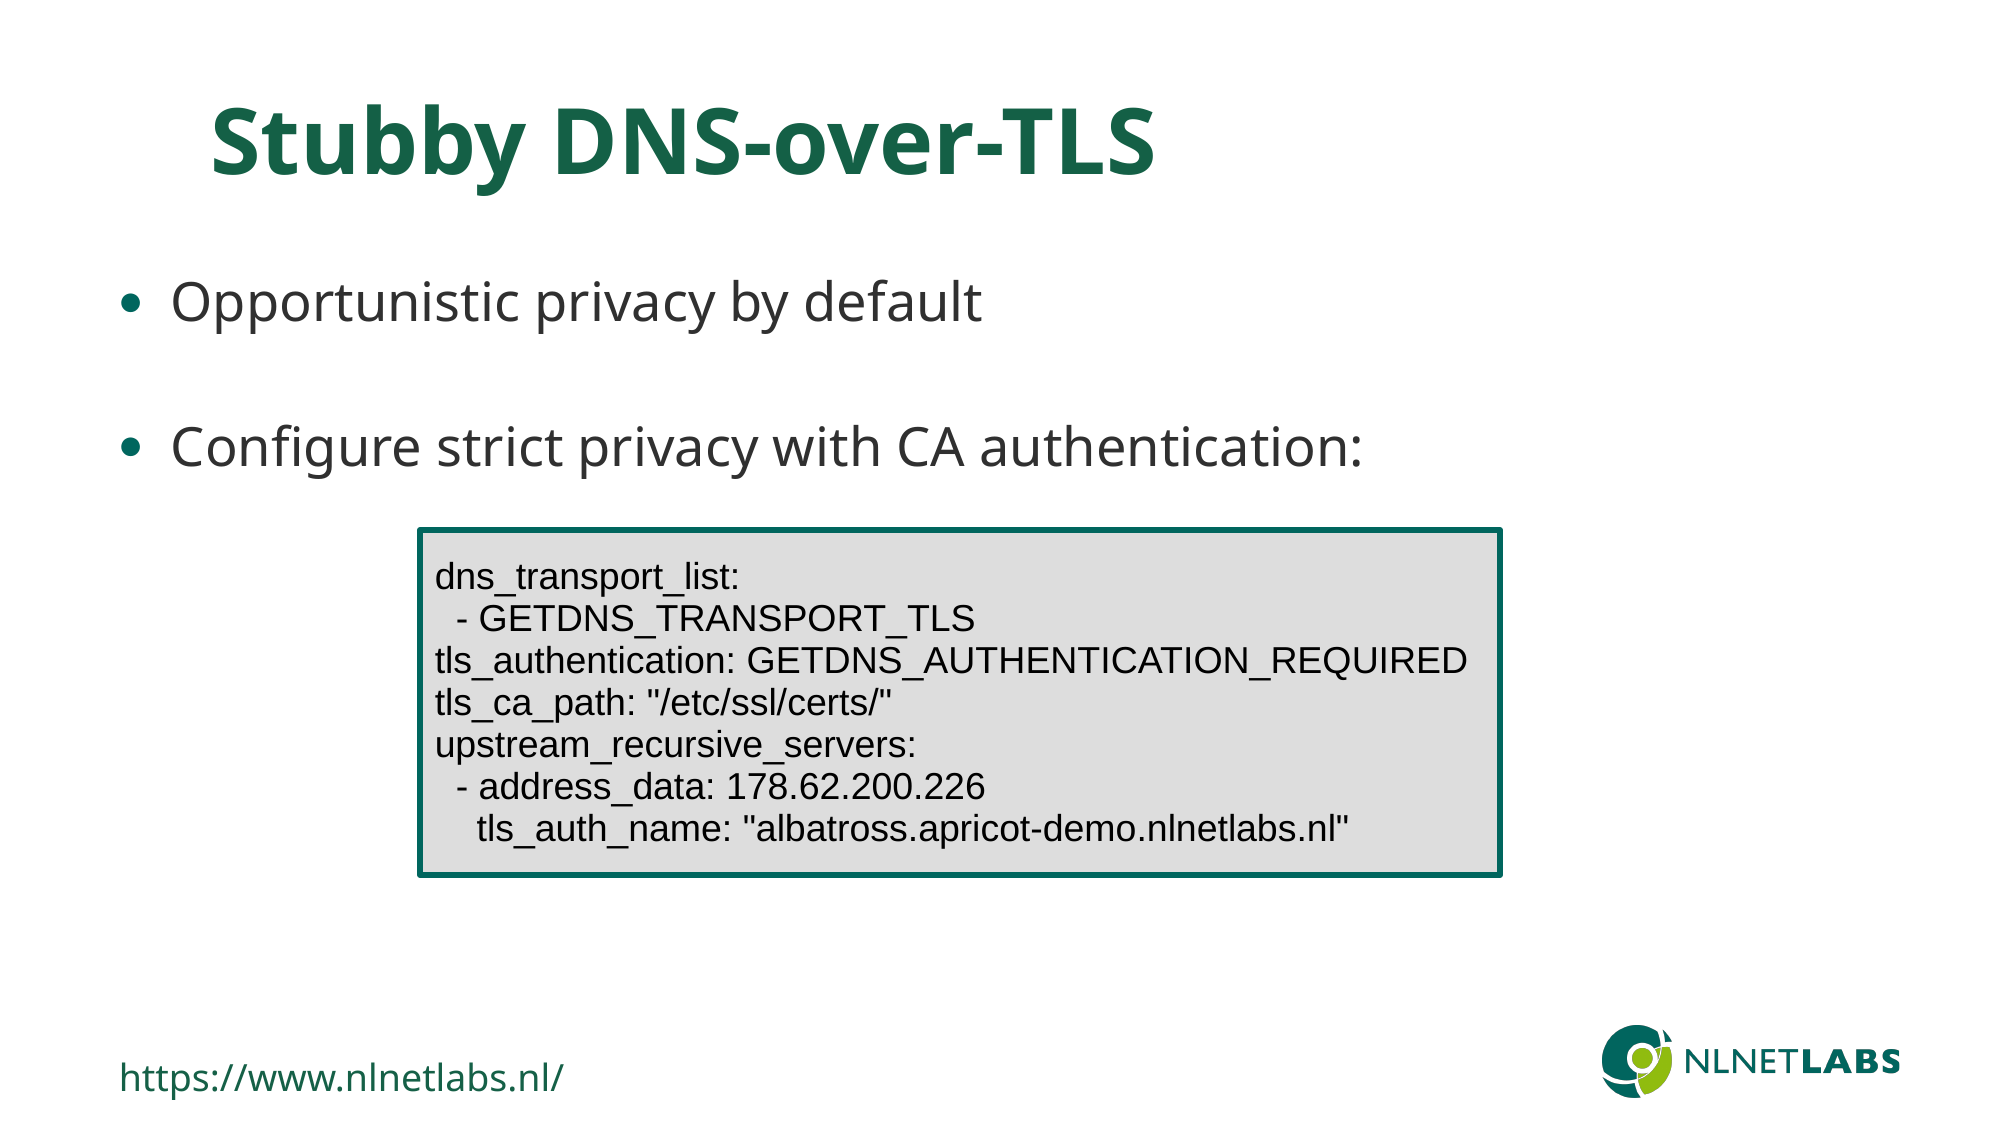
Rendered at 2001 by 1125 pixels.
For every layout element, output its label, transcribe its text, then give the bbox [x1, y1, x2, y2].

list Opportunistic privacy by default Configure strict privacy with CA authentication: [99, 263, 1900, 916]
text_box dns_transport_list: - GETDNS_TRANSPORT_TLS tls_authentication: GETDNS_AUTHENTICATION_REQUIRED tls_ca_path: "/etc/ssl/certs/" upstream_recursive_servers: - address_data: 178.62.200.226 tls_auth_name: "albatross.apricot-demo.nlnetlabs.nl" [420, 529, 1501, 875]
picture [1602, 1025, 1900, 1098]
title Stubby DNS-over-TLS [210, 44, 1900, 233]
